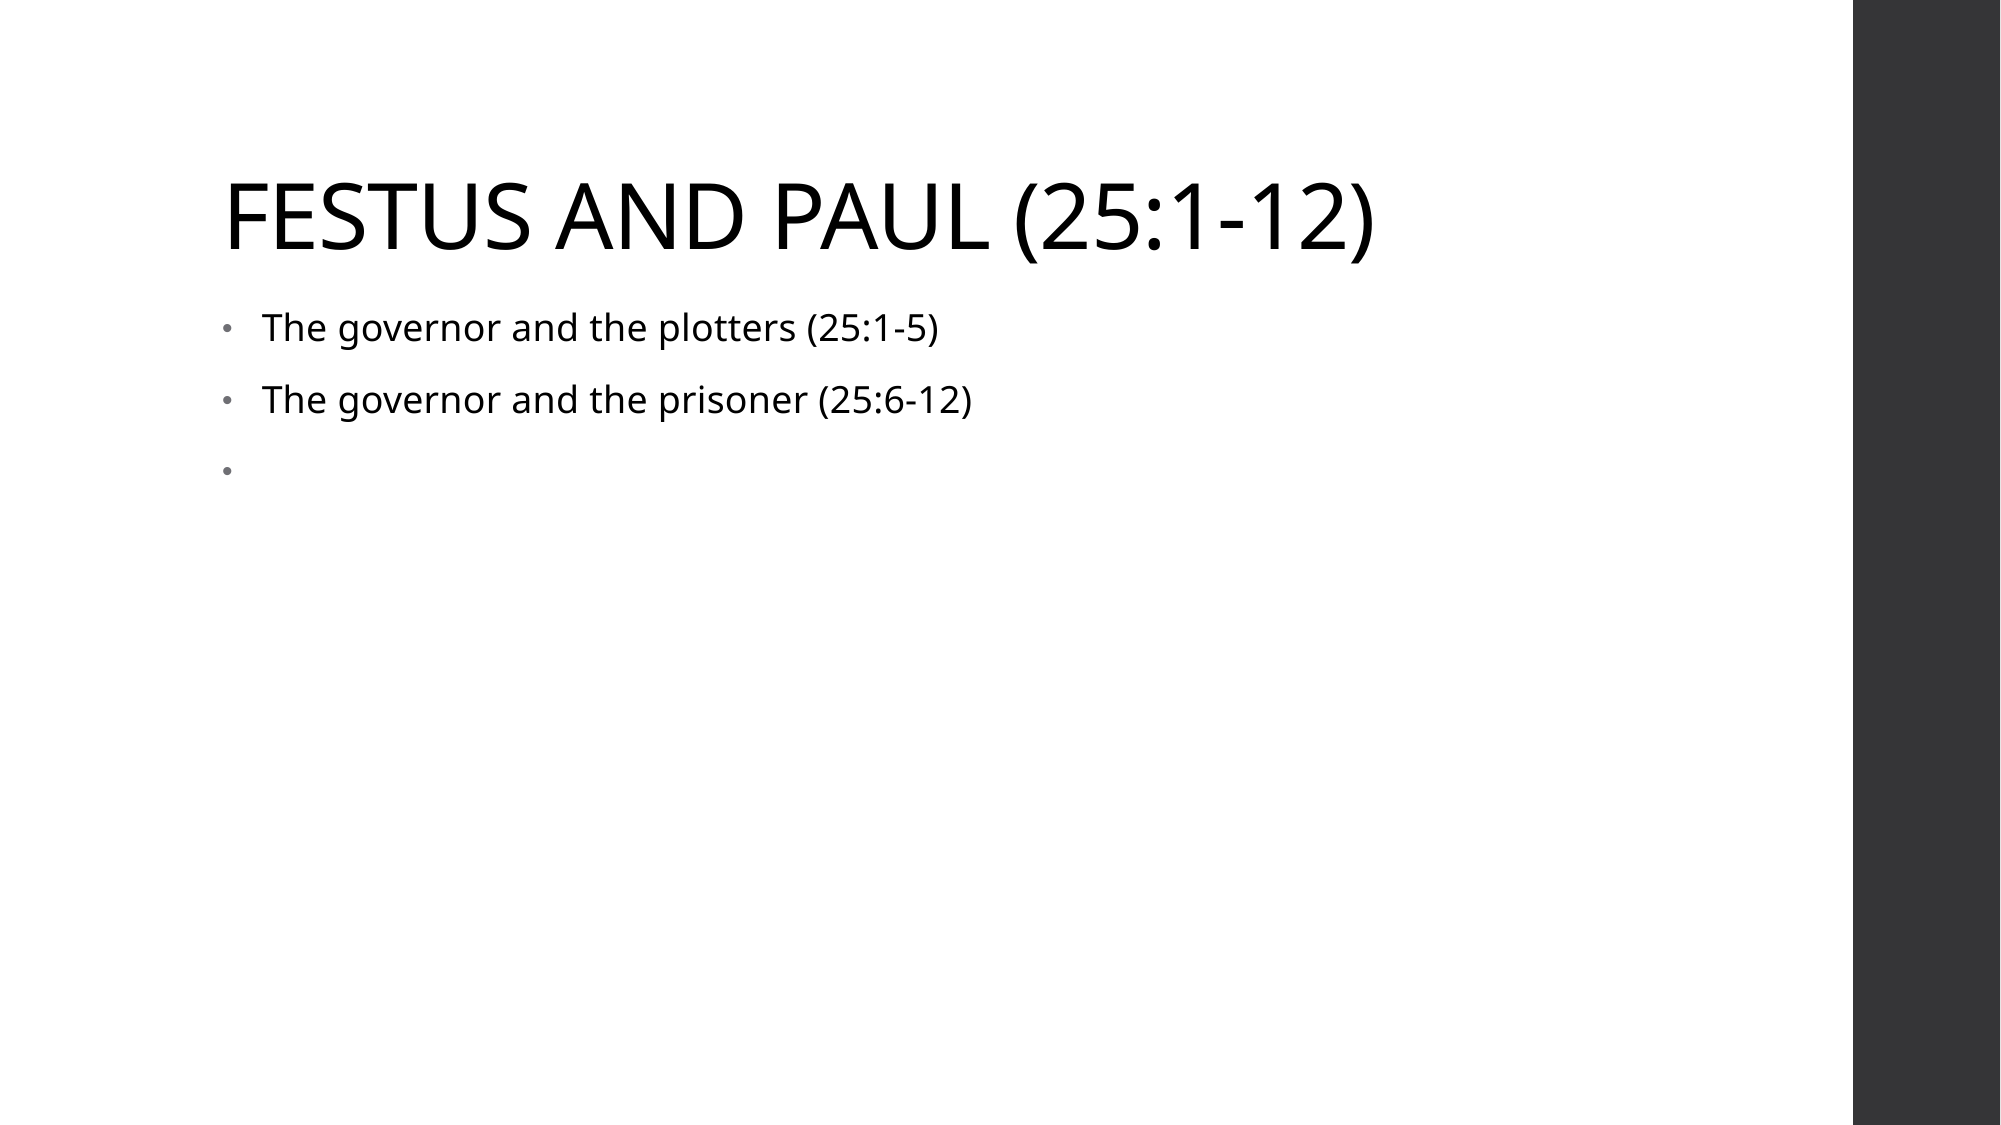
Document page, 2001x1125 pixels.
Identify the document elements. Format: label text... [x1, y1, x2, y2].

title FESTUS AND PAUL (25:1-12) [206, 60, 1797, 278]
list The governor and the plotters (25:1-5) The governor and the prisoner (25:6-12) [206, 299, 1617, 1014]
